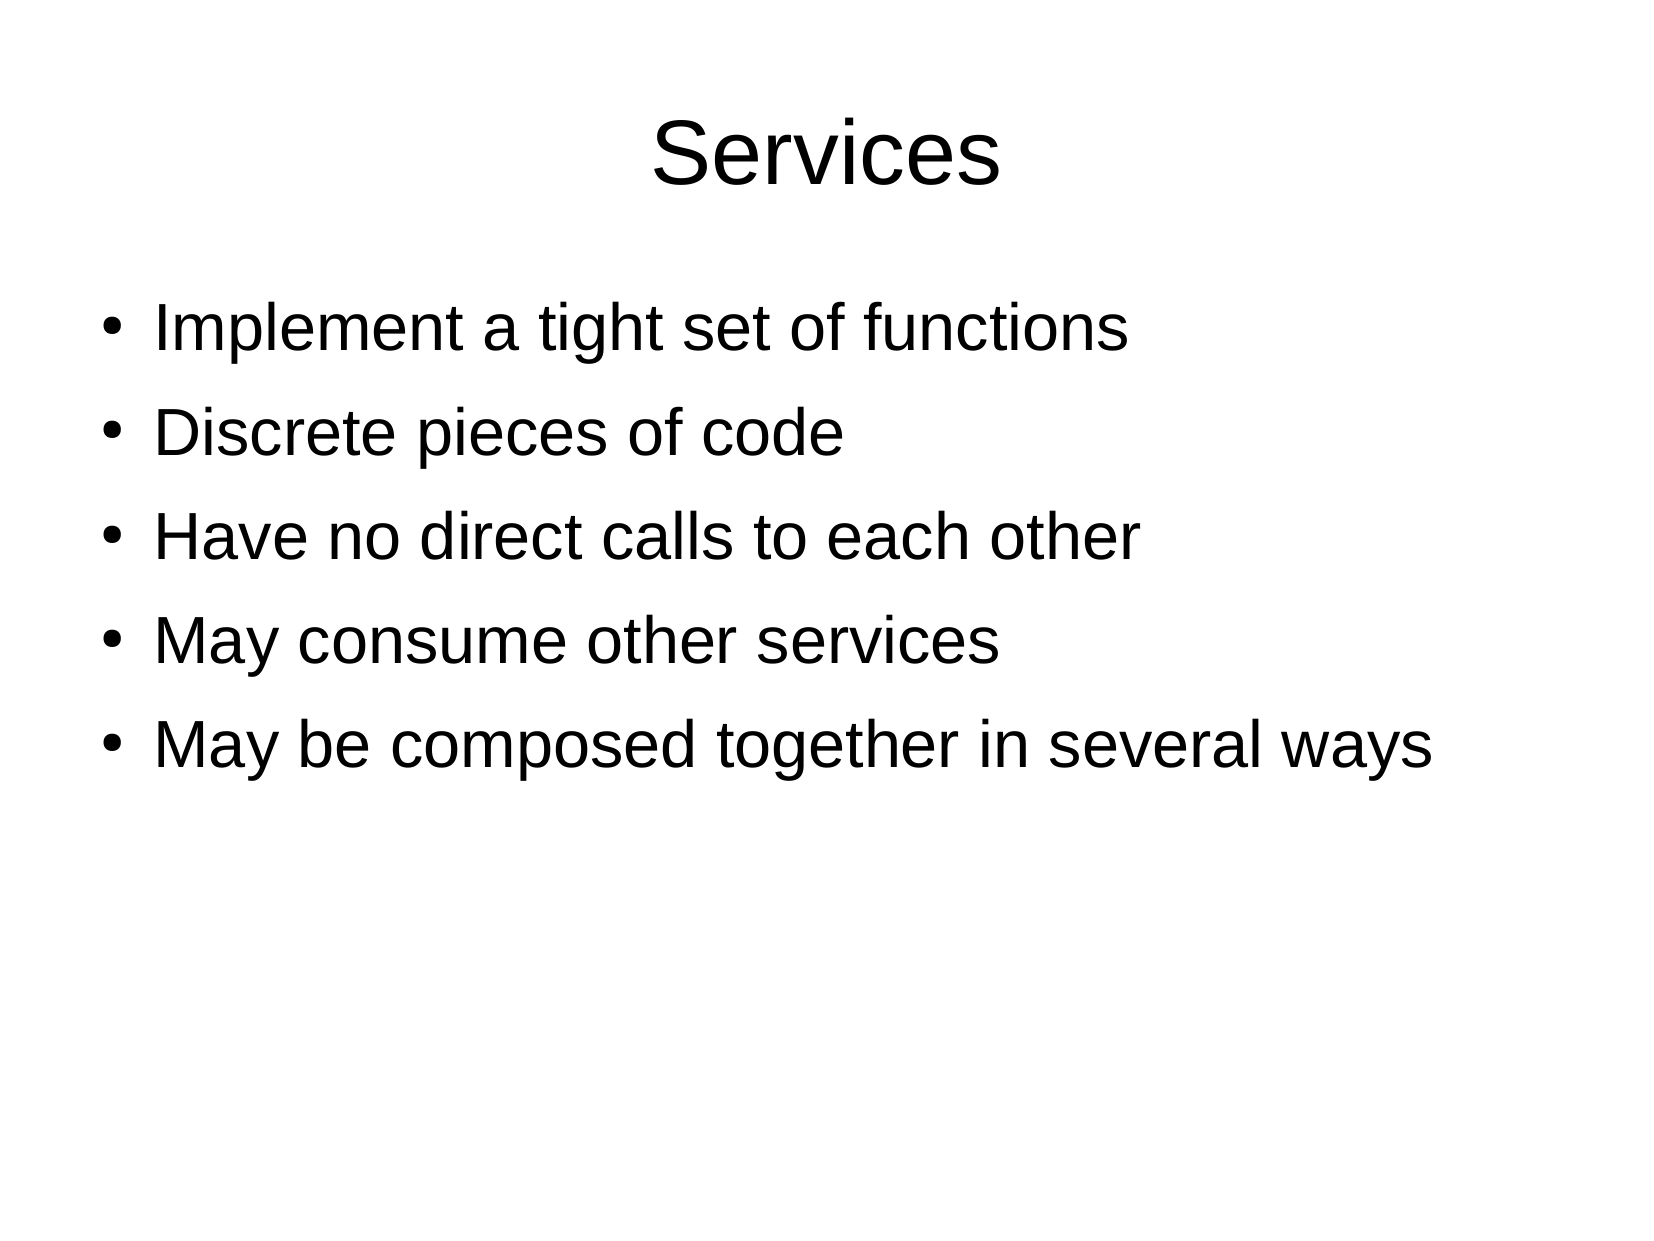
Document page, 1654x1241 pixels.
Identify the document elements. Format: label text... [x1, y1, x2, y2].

title Services [82, 49, 1571, 257]
list Implement a tight set of functions Discrete pieces of code Have no direct calls to each other May consume other services May be composed together in several ways [82, 290, 1538, 1010]
